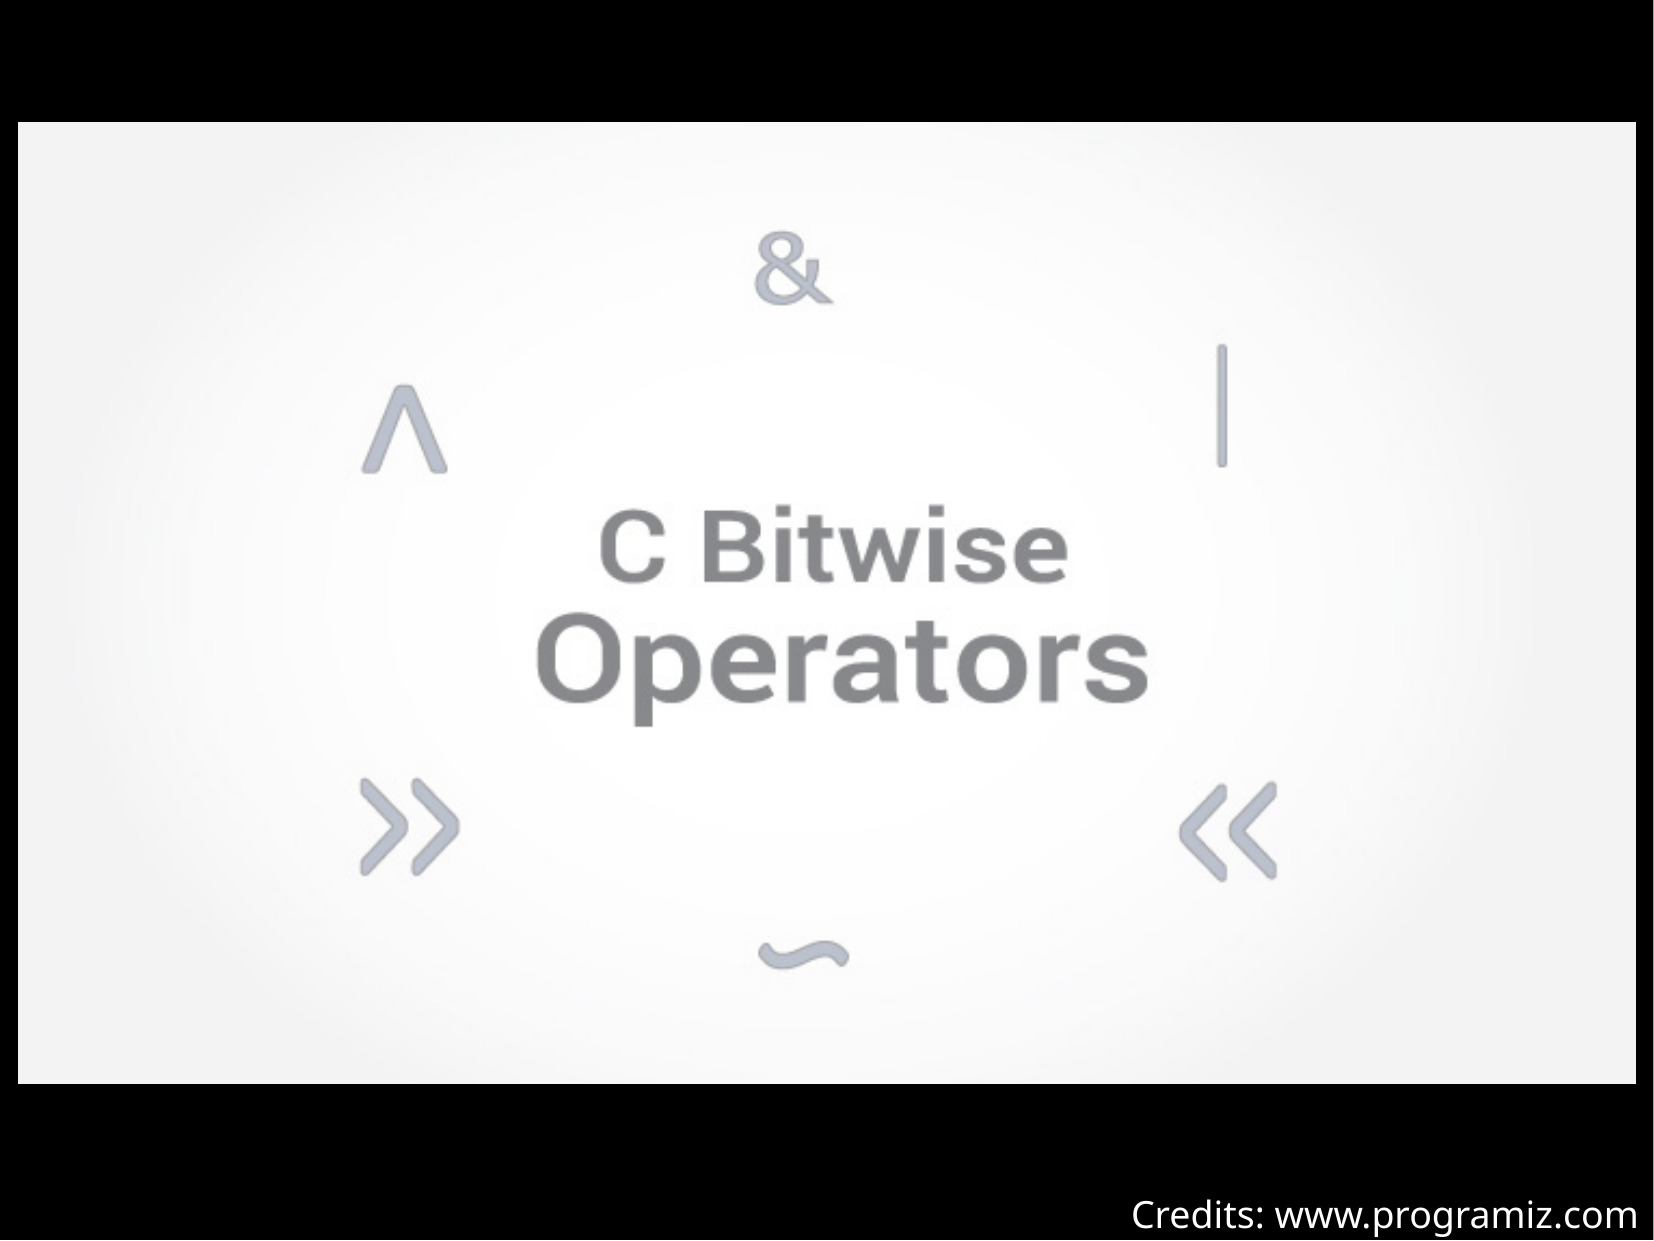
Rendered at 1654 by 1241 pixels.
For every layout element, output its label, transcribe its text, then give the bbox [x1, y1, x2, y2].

text_box Credits: www.programiz.com [1116, 1181, 1654, 1241]
picture [18, 122, 1636, 1084]
